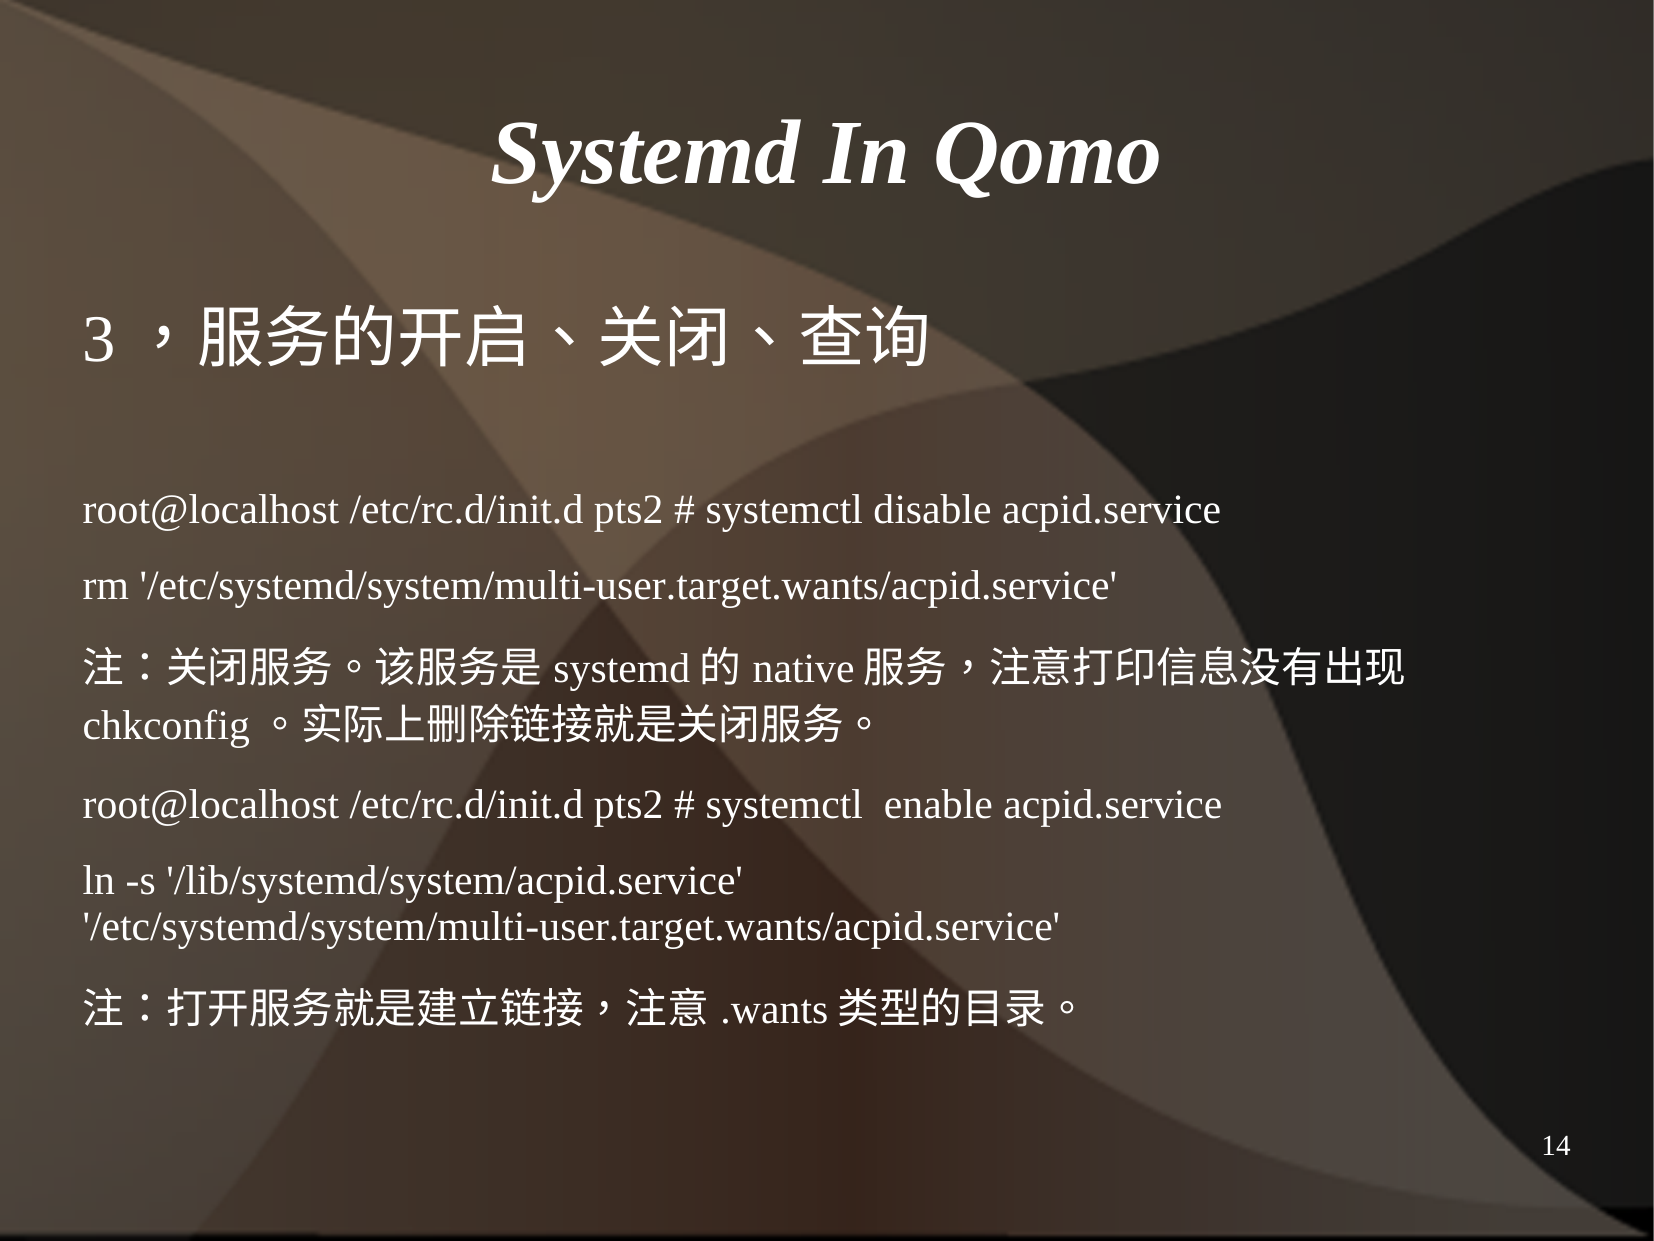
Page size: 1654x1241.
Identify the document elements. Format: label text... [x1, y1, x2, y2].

list 3，服务的开启、关闭、查询 root@localhost /etc/rc.d/init.d pts2 # systemctl disable acpid.service rm '/etc/systemd/system/multi-user.target.wants/acpid.service' 注：关闭服务。该服务是systemd的native服务，注意打印信息没有出现chkconfig。实际上删除链接就是关闭服务。 root@localhost /etc/rc.d/init.d pts2 # systemctl enable acpid.service ln -s '/lib/systemd/system/acpid.service' '/etc/systemd/system/multi-user.target.wants/acpid.service' 注：打开服务就是建立链接，注意.wants类型的目录。 [82, 290, 1571, 1109]
title Systemd In Qomo [82, 49, 1571, 257]
picture [0, 0, 1654, 1241]
